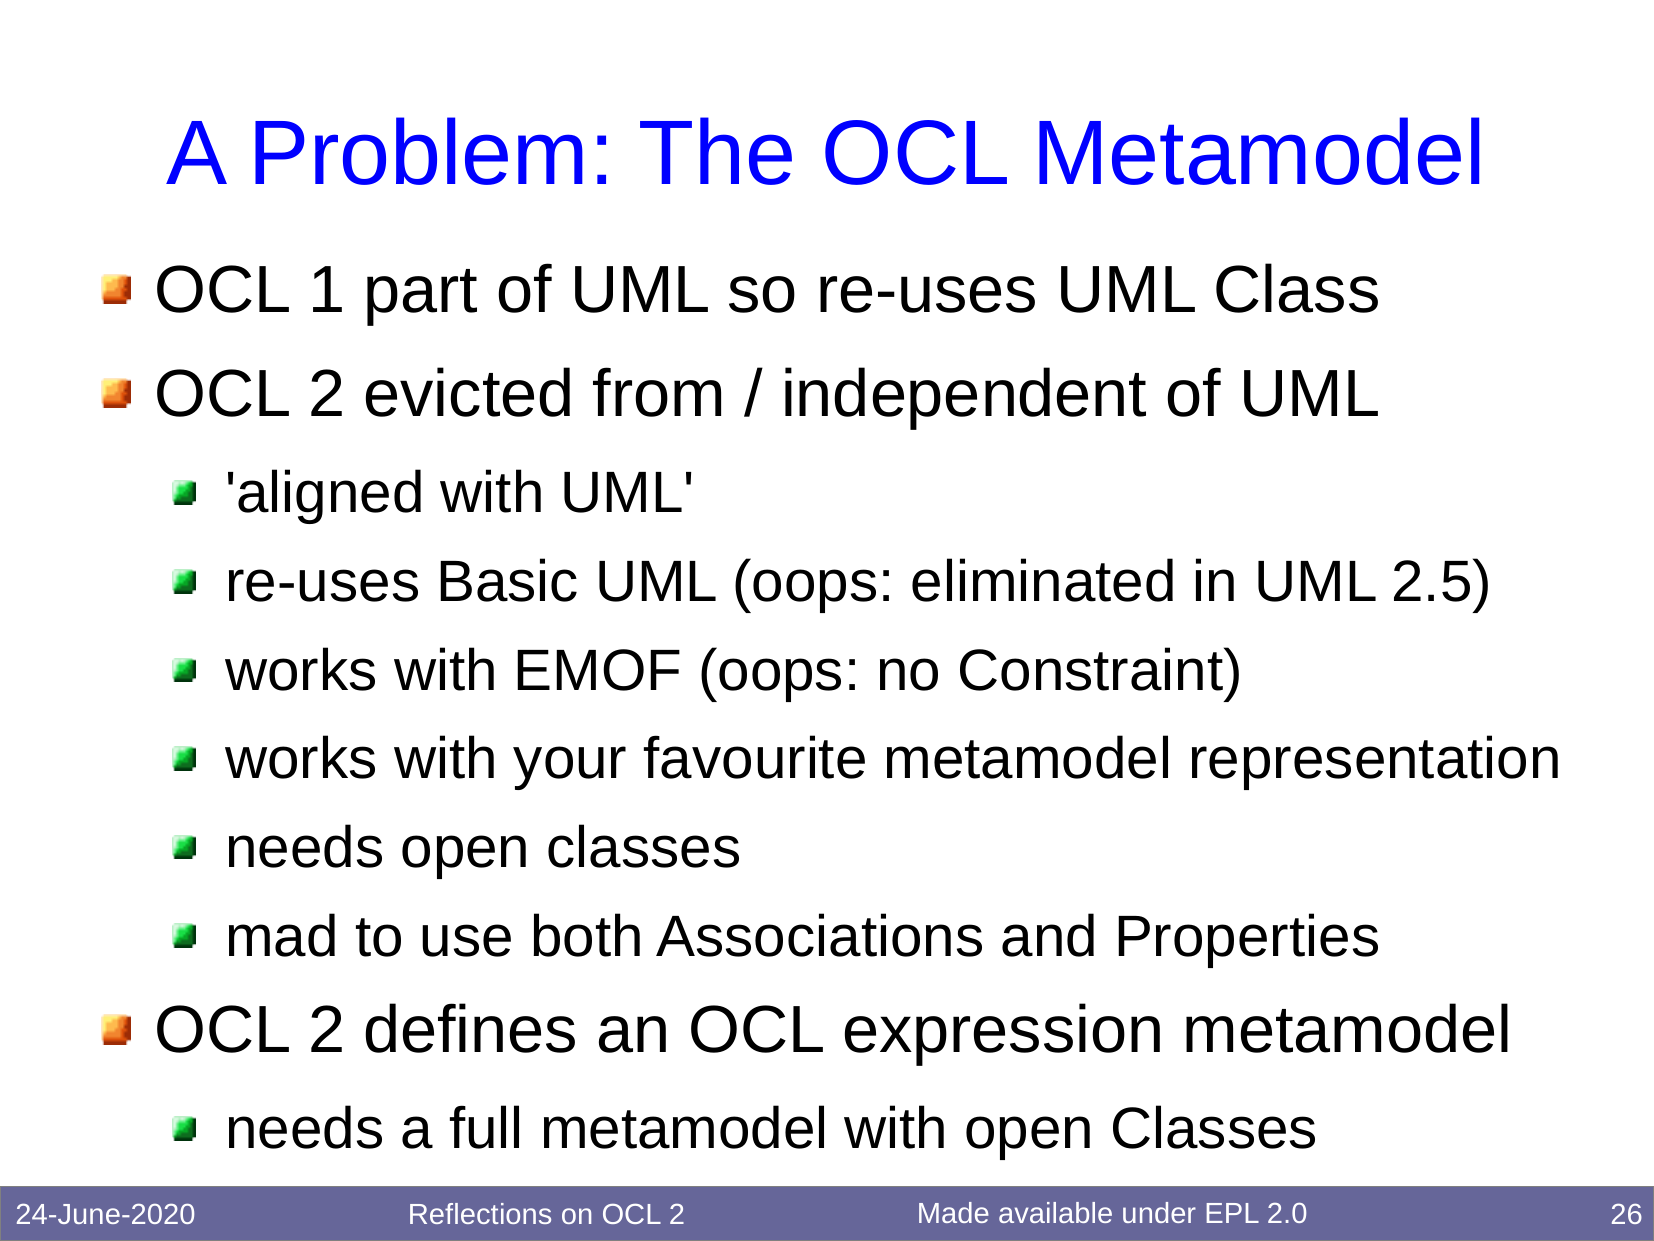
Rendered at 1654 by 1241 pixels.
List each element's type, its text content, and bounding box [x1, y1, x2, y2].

title A Problem: The OCL Metamodel [82, 49, 1571, 257]
list OCL 1 part of UML so re-uses UML Class OCL 2 evicted from / independent of UML 'aligned with UML' re-uses Basic UML (oops: eliminated in UML 2.5) works with EMOF (oops: no Constraint) works with your favourite metamodel representation needs open classes mad to use both Associations and Properties OCL 2 defines an OCL expression metamodel needs a full metamodel with open Classes [83, 251, 1572, 1162]
